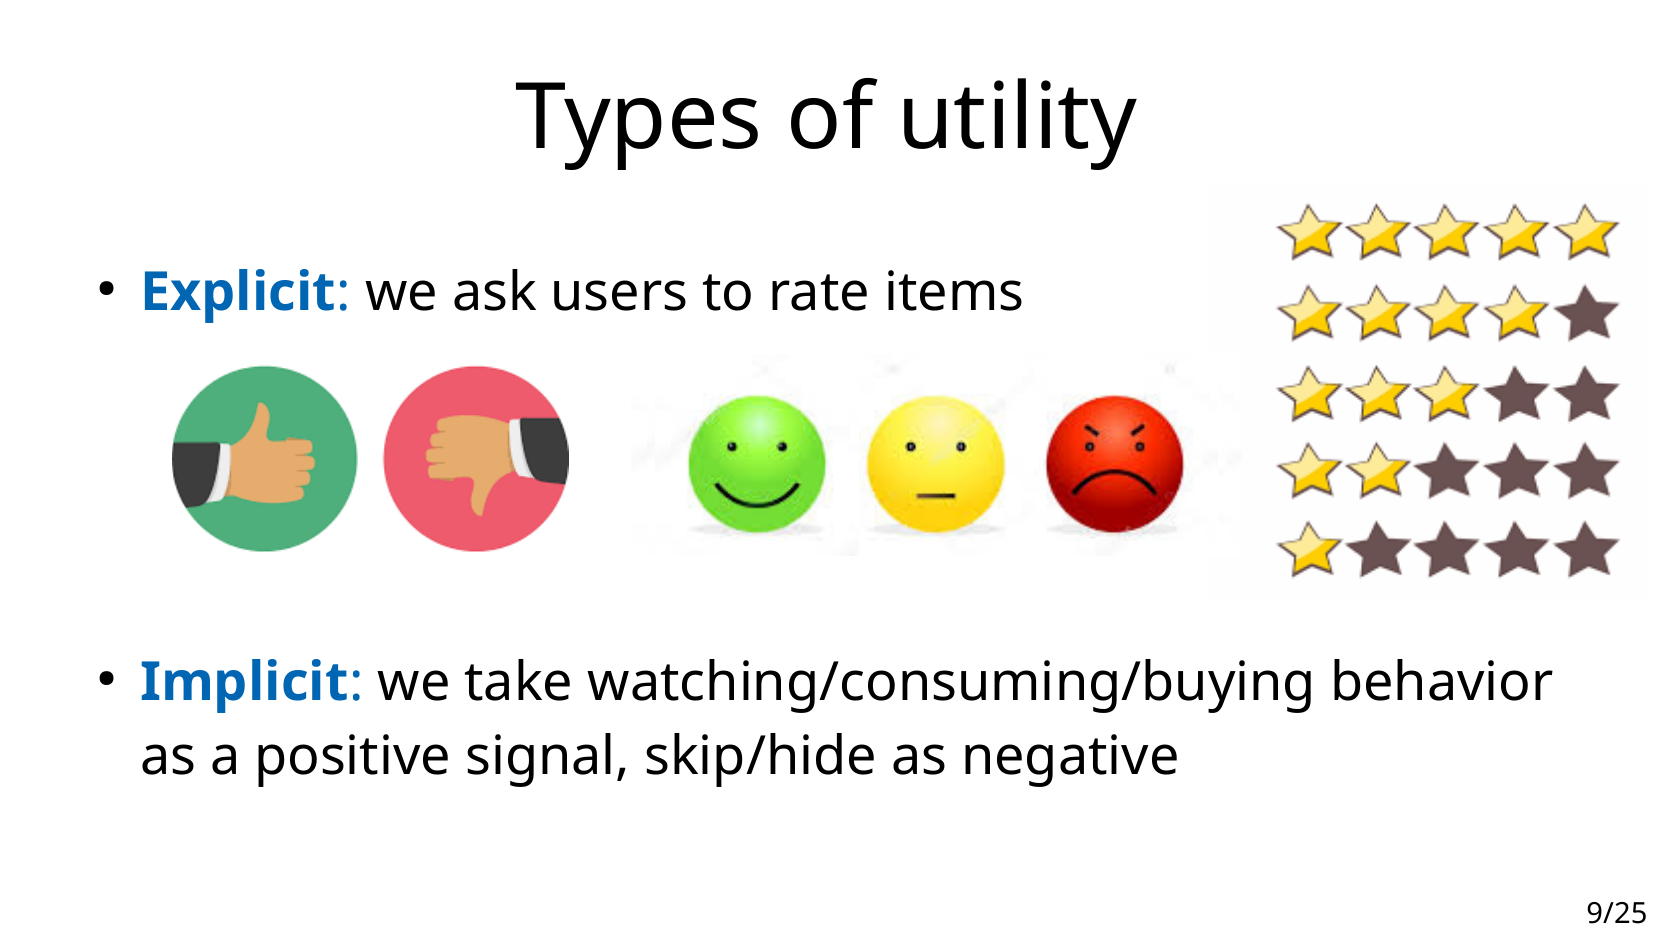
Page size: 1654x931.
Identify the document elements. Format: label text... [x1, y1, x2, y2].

picture [631, 183, 1647, 599]
title Types of utility [82, 1, 1571, 226]
list Explicit: we ask users to rate items Implicit: we take watching/consuming/buying behavior as a positive signal, skip/hide as negative [82, 253, 1571, 793]
